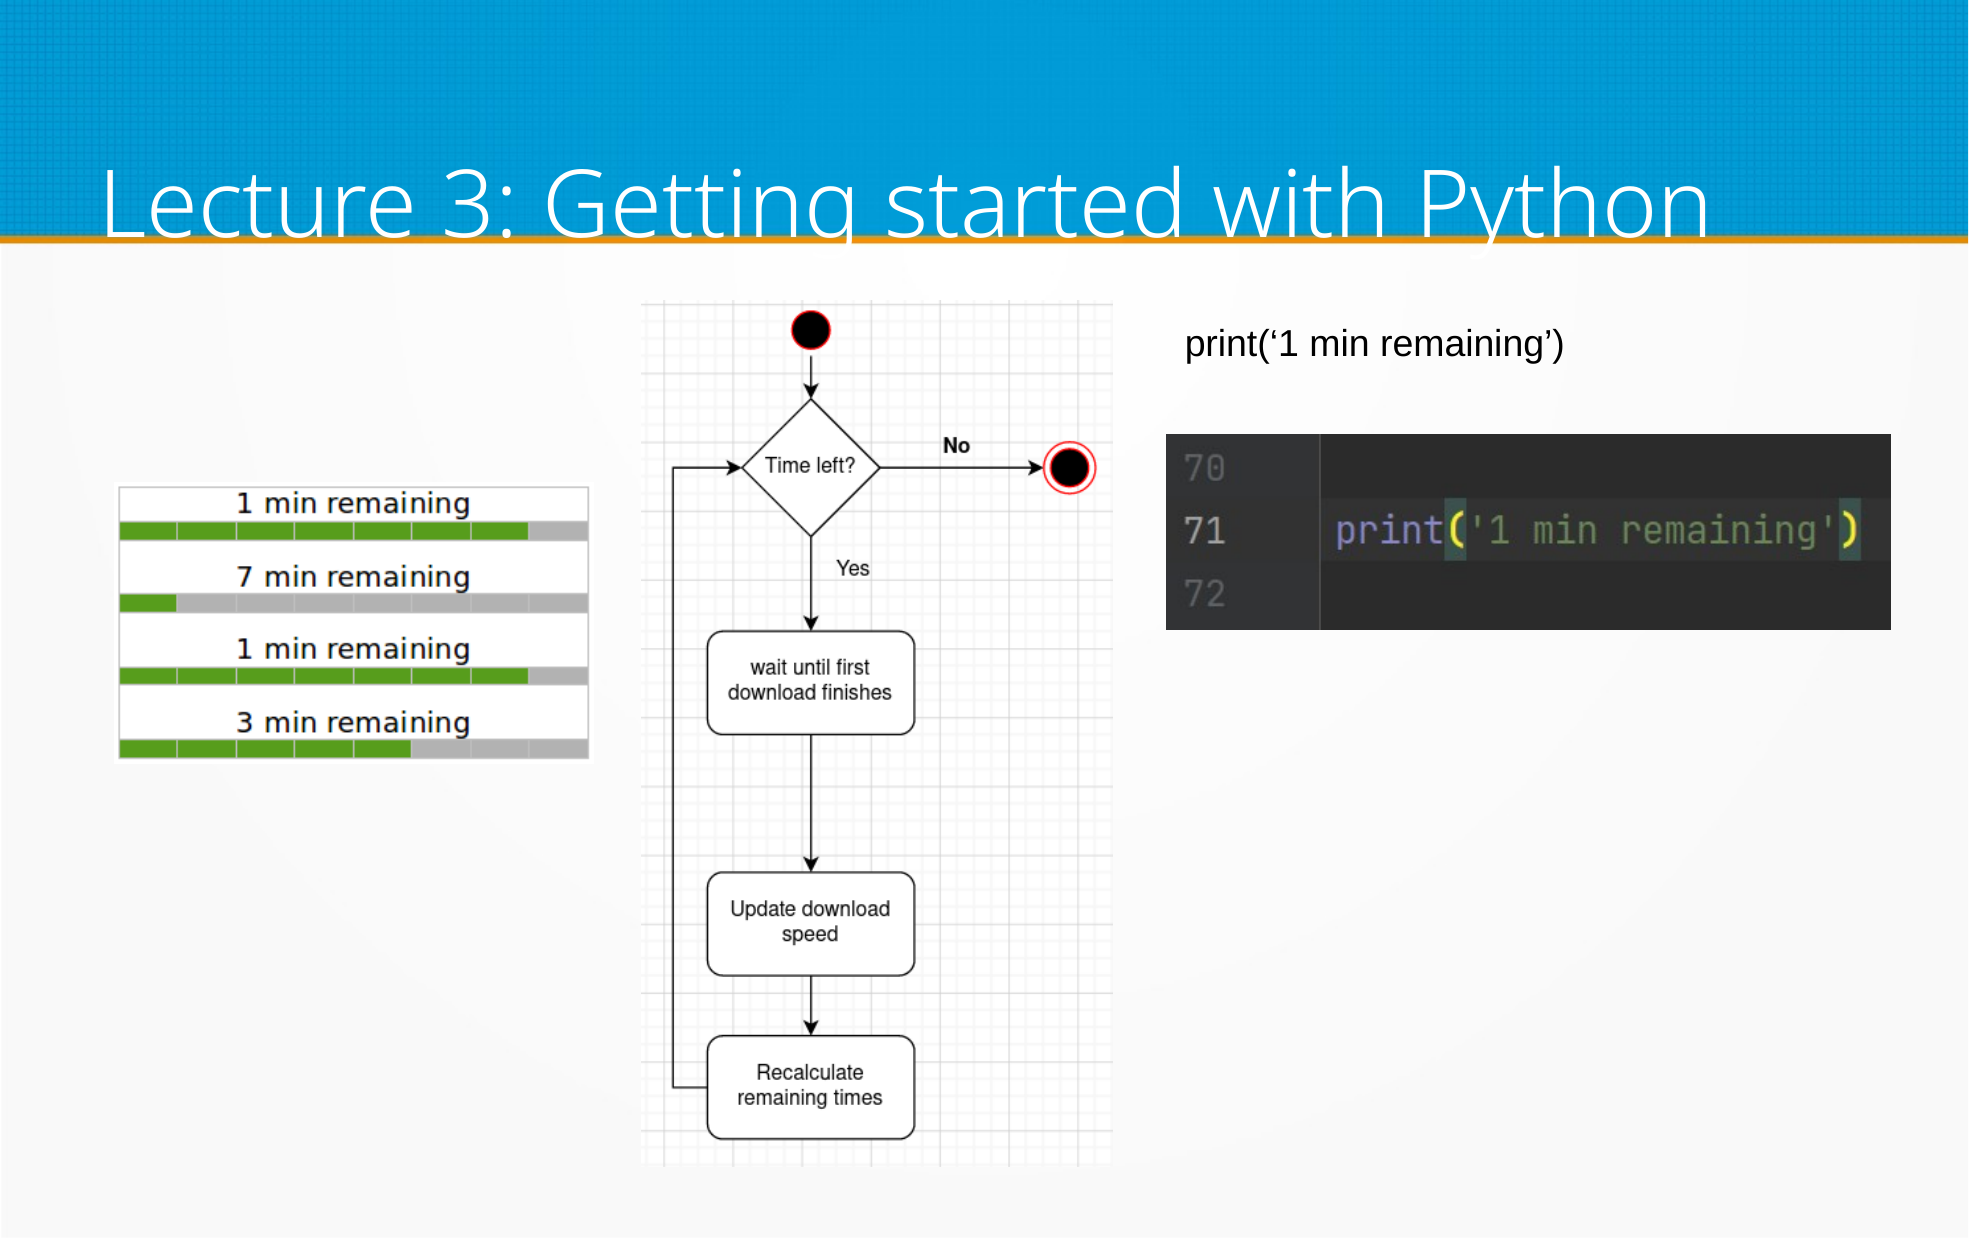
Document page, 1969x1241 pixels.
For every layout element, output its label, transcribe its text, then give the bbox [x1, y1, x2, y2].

text_box print(‘1 min remaining’) [1170, 315, 1906, 372]
picture [0, 233, 1969, 1241]
list [98, 290, 1870, 1156]
title Lecture 3: Getting started with Python [98, 49, 1870, 257]
